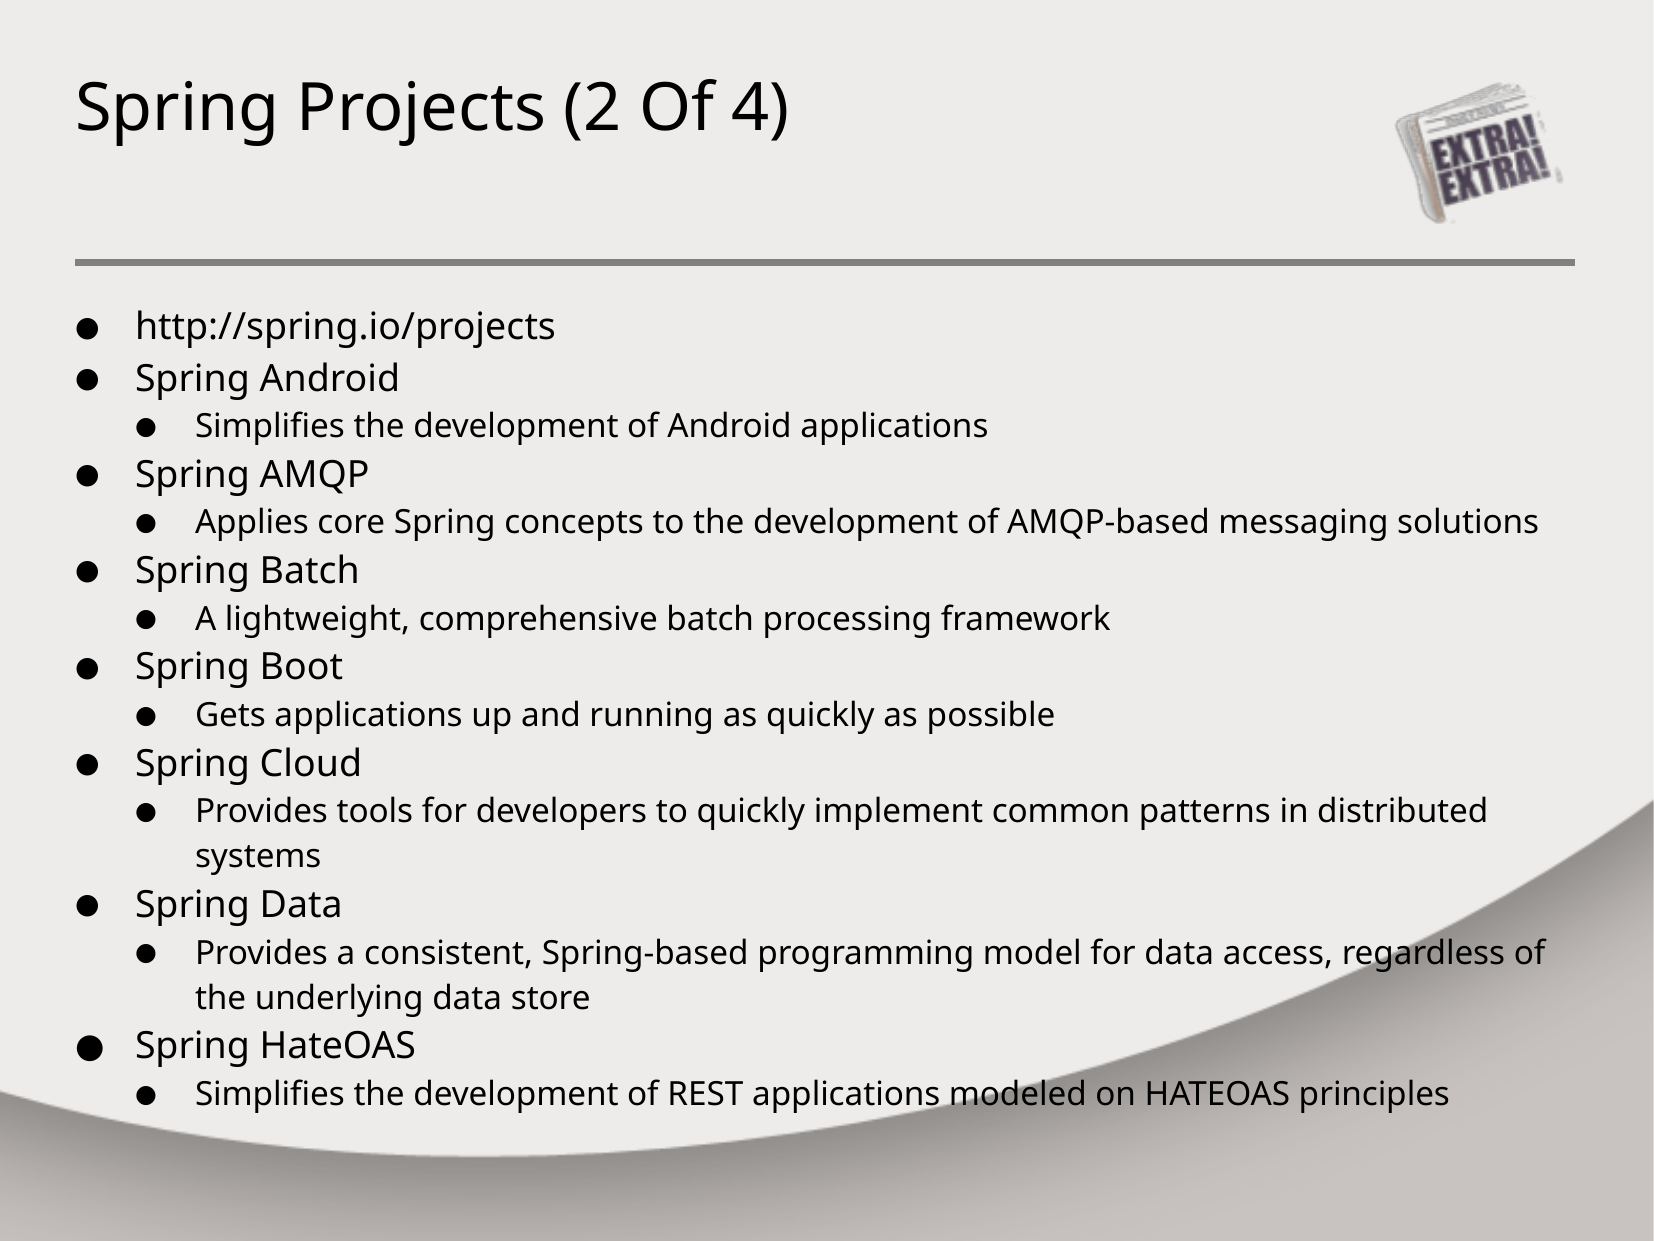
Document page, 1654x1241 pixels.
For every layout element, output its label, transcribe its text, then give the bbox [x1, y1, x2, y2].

list http://spring.io/projects Spring Android Simplifies the development of Android applications Spring AMQP Applies core Spring concepts to the development of AMQP-based messaging solutions Spring Batch A lightweight, comprehensive batch processing framework Spring Boot Gets applications up and running as quickly as possible Spring Cloud Provides tools for developers to quickly implement common patterns in distributed systems Spring Data Provides a consistent, Spring-based programming model for data access, regardless of the underlying data store Spring HateOAS Simplifies the development of REST applications modeled on HATEOAS principles [75, 300, 1576, 1163]
picture [0, 0, 1654, 1241]
title Spring Projects (2 Of 4) [75, 75, 1387, 226]
